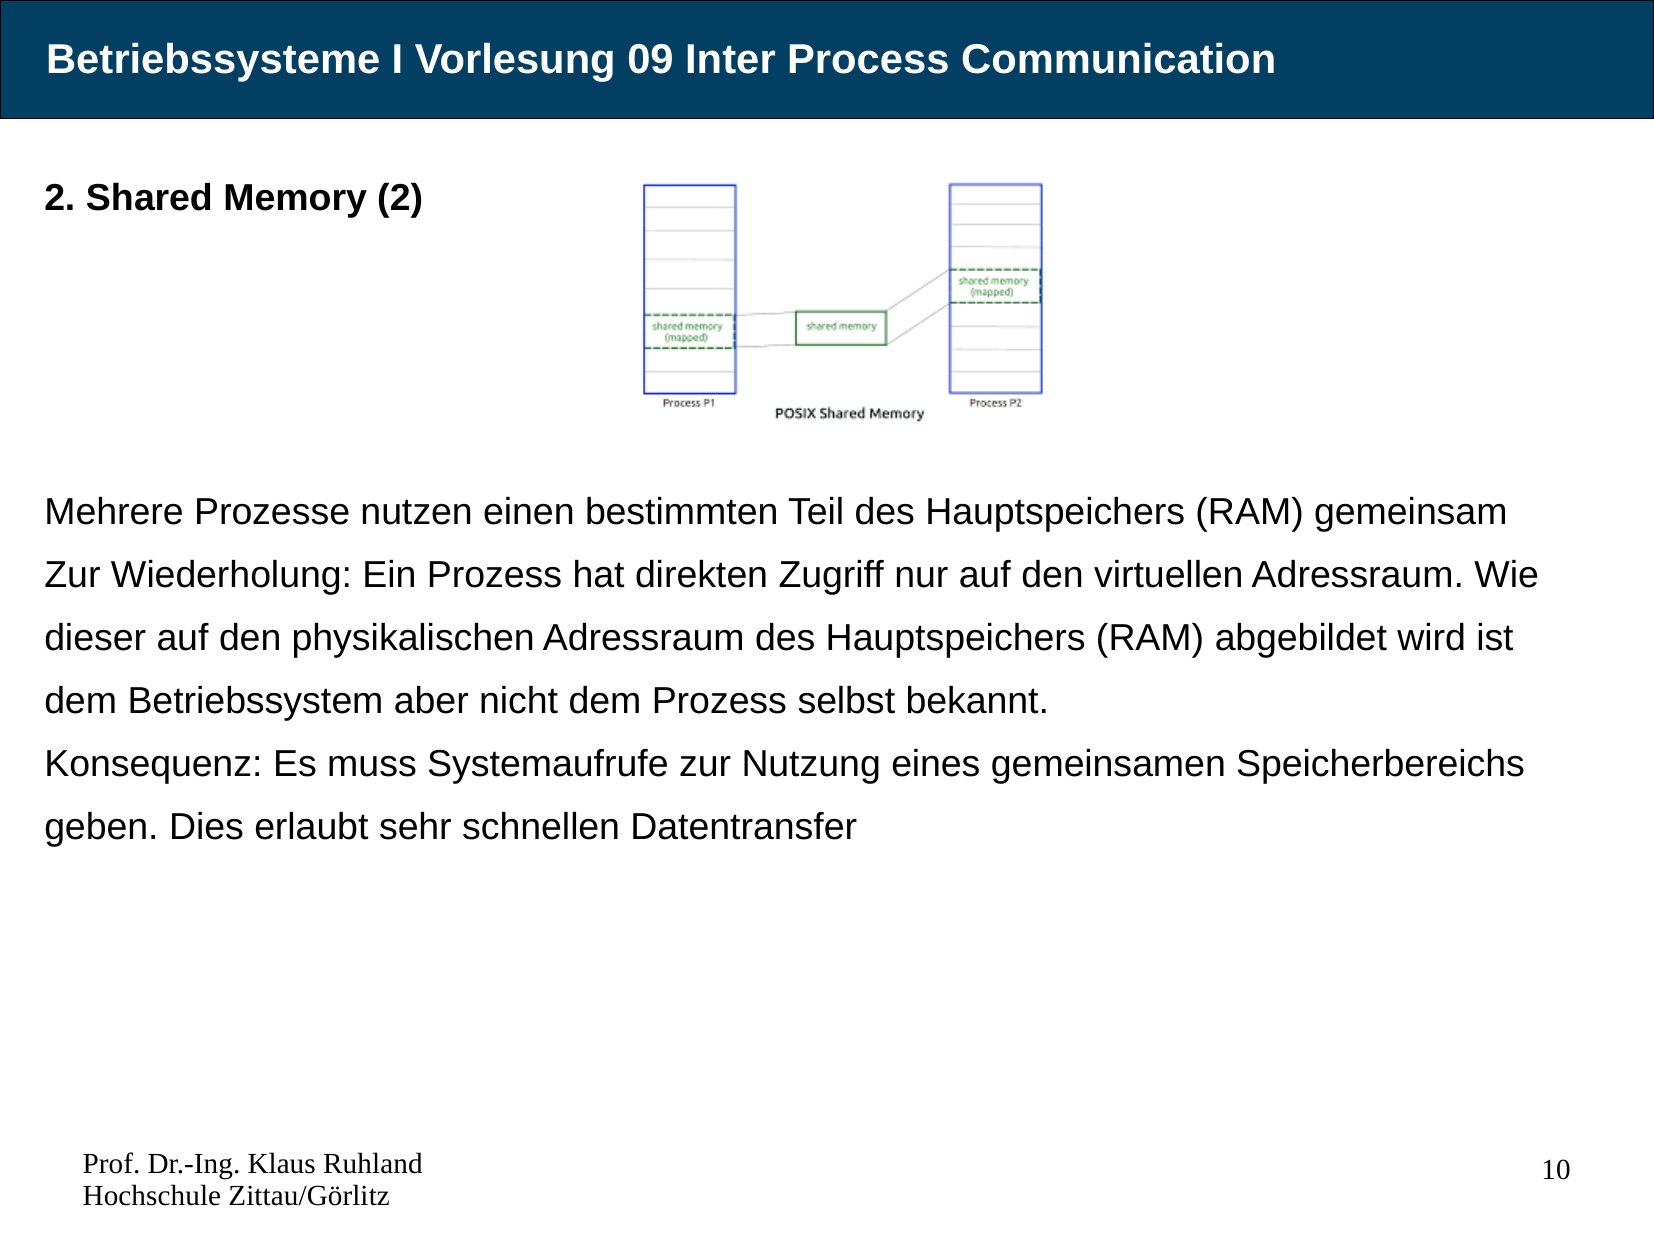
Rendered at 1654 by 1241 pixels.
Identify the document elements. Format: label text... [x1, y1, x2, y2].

picture [595, 177, 1093, 426]
text_box 2. Shared Memory (2) Mehrere Prozesse nutzen einen bestimmten Teil des Hauptspeichers (RAM) gemeinsam Zur Wiederholung: Ein Prozess hat direkten Zugriff nur auf den virtuellen Adressraum. Wie dieser auf den physikalischen Adressraum des Hauptspeichers (RAM) abgebildet wird ist dem Betriebssystem aber nicht dem Prozess selbst bekannt. Konsequenz: Es muss Systemaufrufe zur Nutzung eines gemeinsamen Speicherbereichs geben. Dies erlaubt sehr schnellen Datentransfer [29, 147, 1565, 1121]
